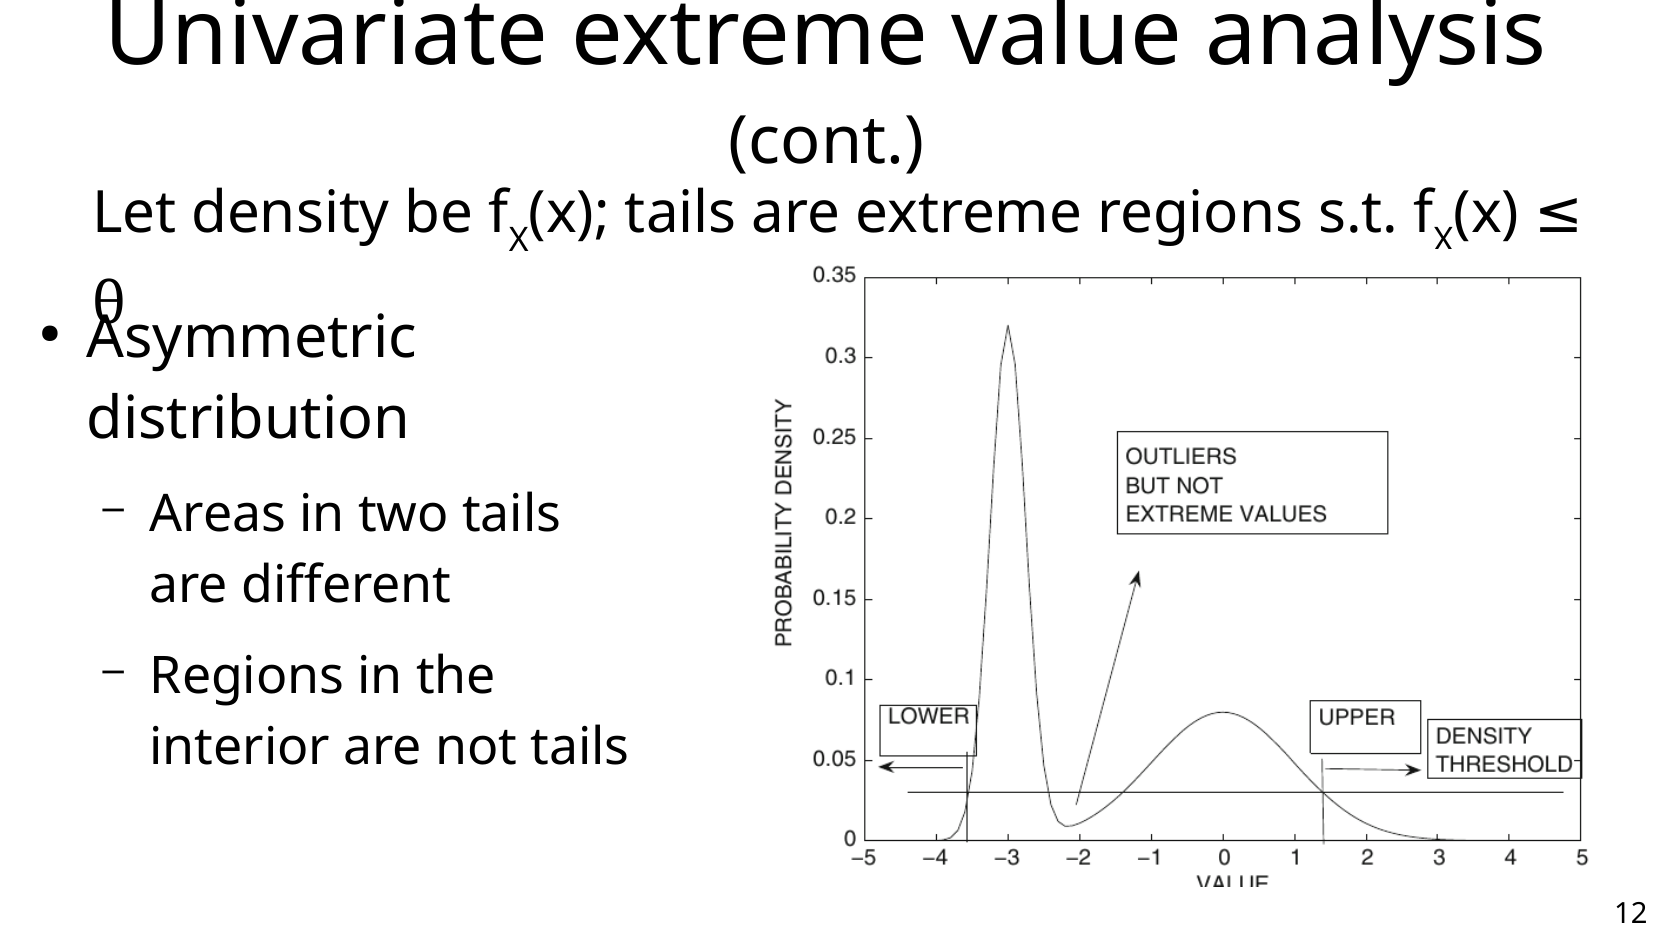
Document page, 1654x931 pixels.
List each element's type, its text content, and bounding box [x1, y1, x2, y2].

list Let density be fX(x); tails are extreme regions s.t. fX(x) ≤ θ [21, 170, 1628, 378]
title Univariate extreme value analysis (cont.) [4, 1, 1650, 148]
picture [762, 249, 1593, 887]
list Asymmetric distribution Areas in two tails are different Regions in the interior are not tails [23, 294, 649, 834]
